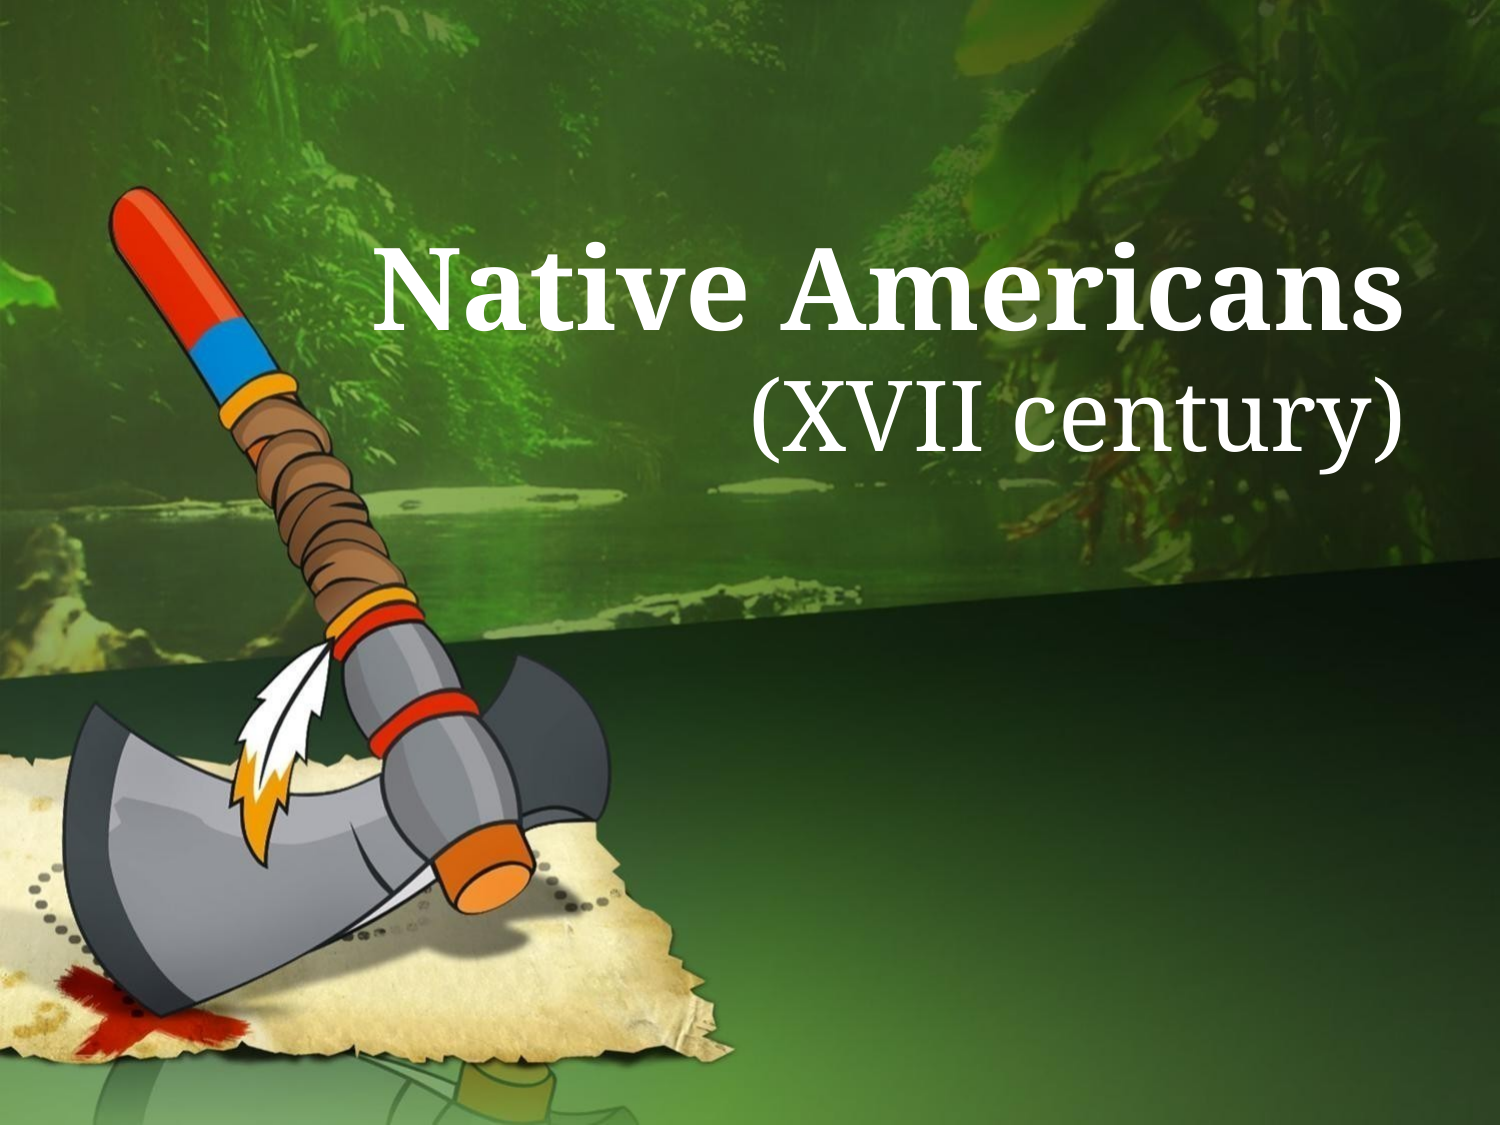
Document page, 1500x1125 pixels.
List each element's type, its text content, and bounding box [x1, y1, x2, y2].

picture [0, 0, 1500, 1125]
title Native Americans (XVII century) [289, 195, 1422, 479]
